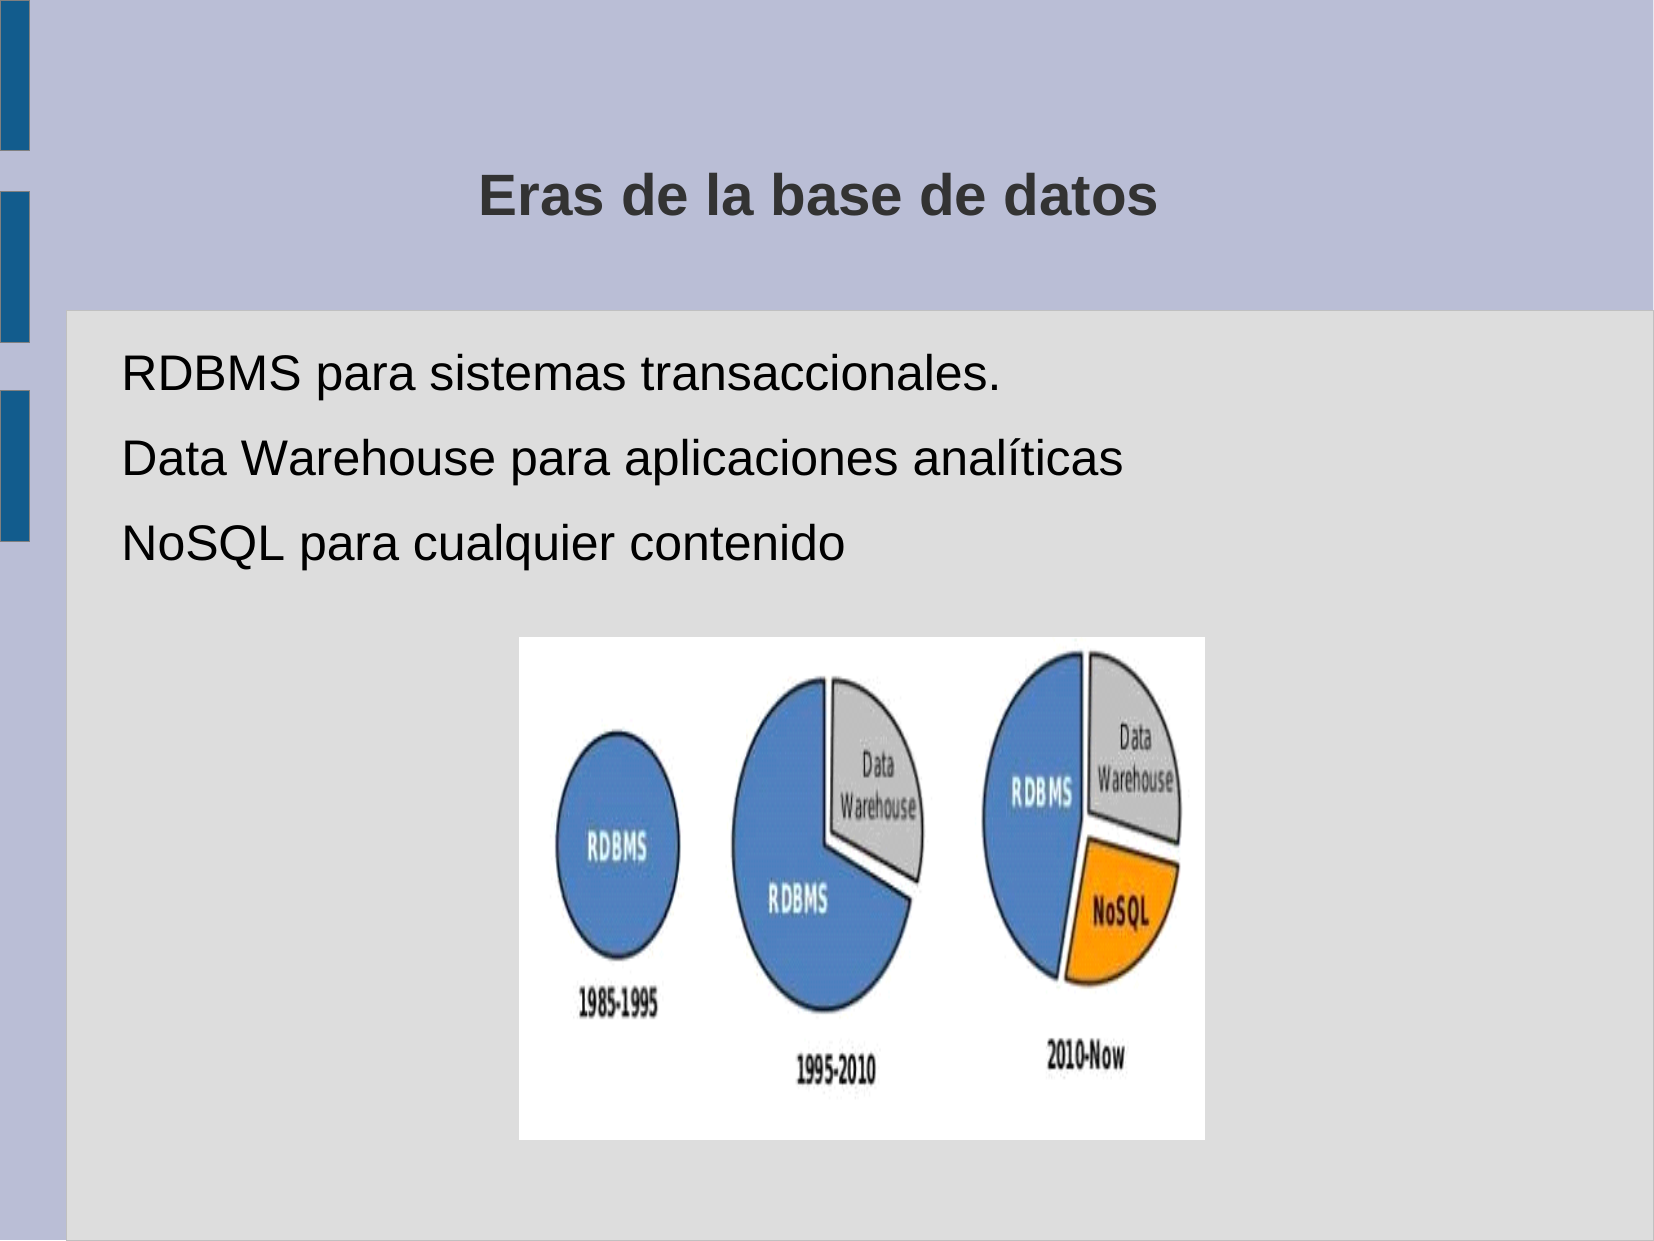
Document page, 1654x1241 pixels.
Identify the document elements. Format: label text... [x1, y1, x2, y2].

picture [519, 637, 1205, 1141]
list RDBMS para sistemas transaccionales. Data Warehouse para aplicaciones analíticas NoSQL para cualquier contenido [121, 344, 1534, 1127]
title Eras de la base de datos [121, 91, 1534, 299]
